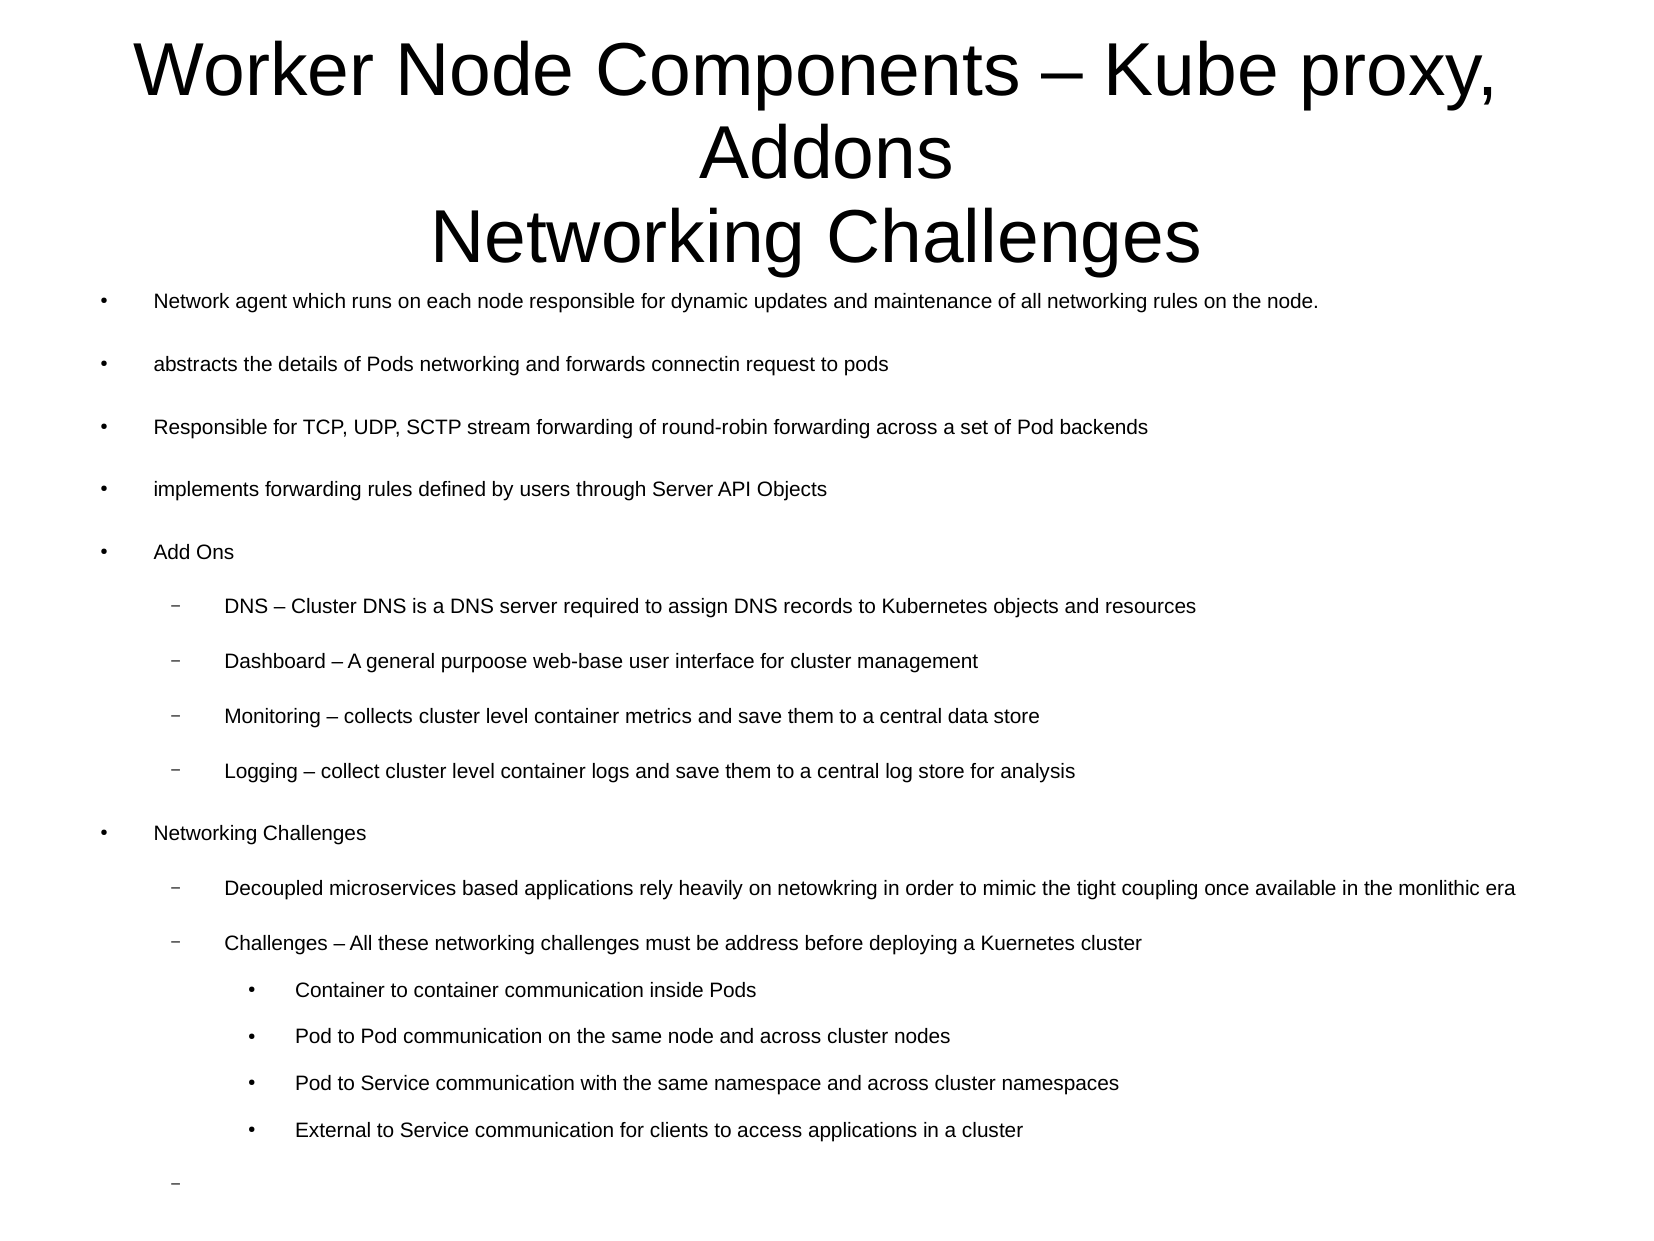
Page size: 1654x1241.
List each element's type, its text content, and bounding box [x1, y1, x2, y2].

list Network agent which runs on each node responsible for dynamic updates and maintenance of all networking rules on the node. abstracts the details of Pods networking and forwards connectin request to pods Responsible for TCP, UDP, SCTP stream forwarding of round-robin forwarding across a set of Pod backends implements forwarding rules defined by users through Server API Objects Add Ons DNS – Cluster DNS is a DNS server required to assign DNS records to Kubernetes objects and resources Dashboard – A general purpoose web-base user interface for cluster management Monitoring – collects cluster level container metrics and save them to a central data store Logging – collect cluster level container logs and save them to a central log store for analysis Networking Challenges Decoupled microservices based applications rely heavily on netowkring in order to mimic the tight coupling once available in the monlithic era Challenges – All these networking challenges must be address before deploying a Kuernetes cluster Container to container communication inside Pods Pod to Pod communication on the same node and across cluster nodes Pod to Service communication with the same namespace and across cluster namespaces External to Service communication for clients to access applications in a cluster [82, 290, 1621, 1216]
title Worker Node Components – Kube proxy, Addons Networking Challenges [82, 26, 1571, 279]
